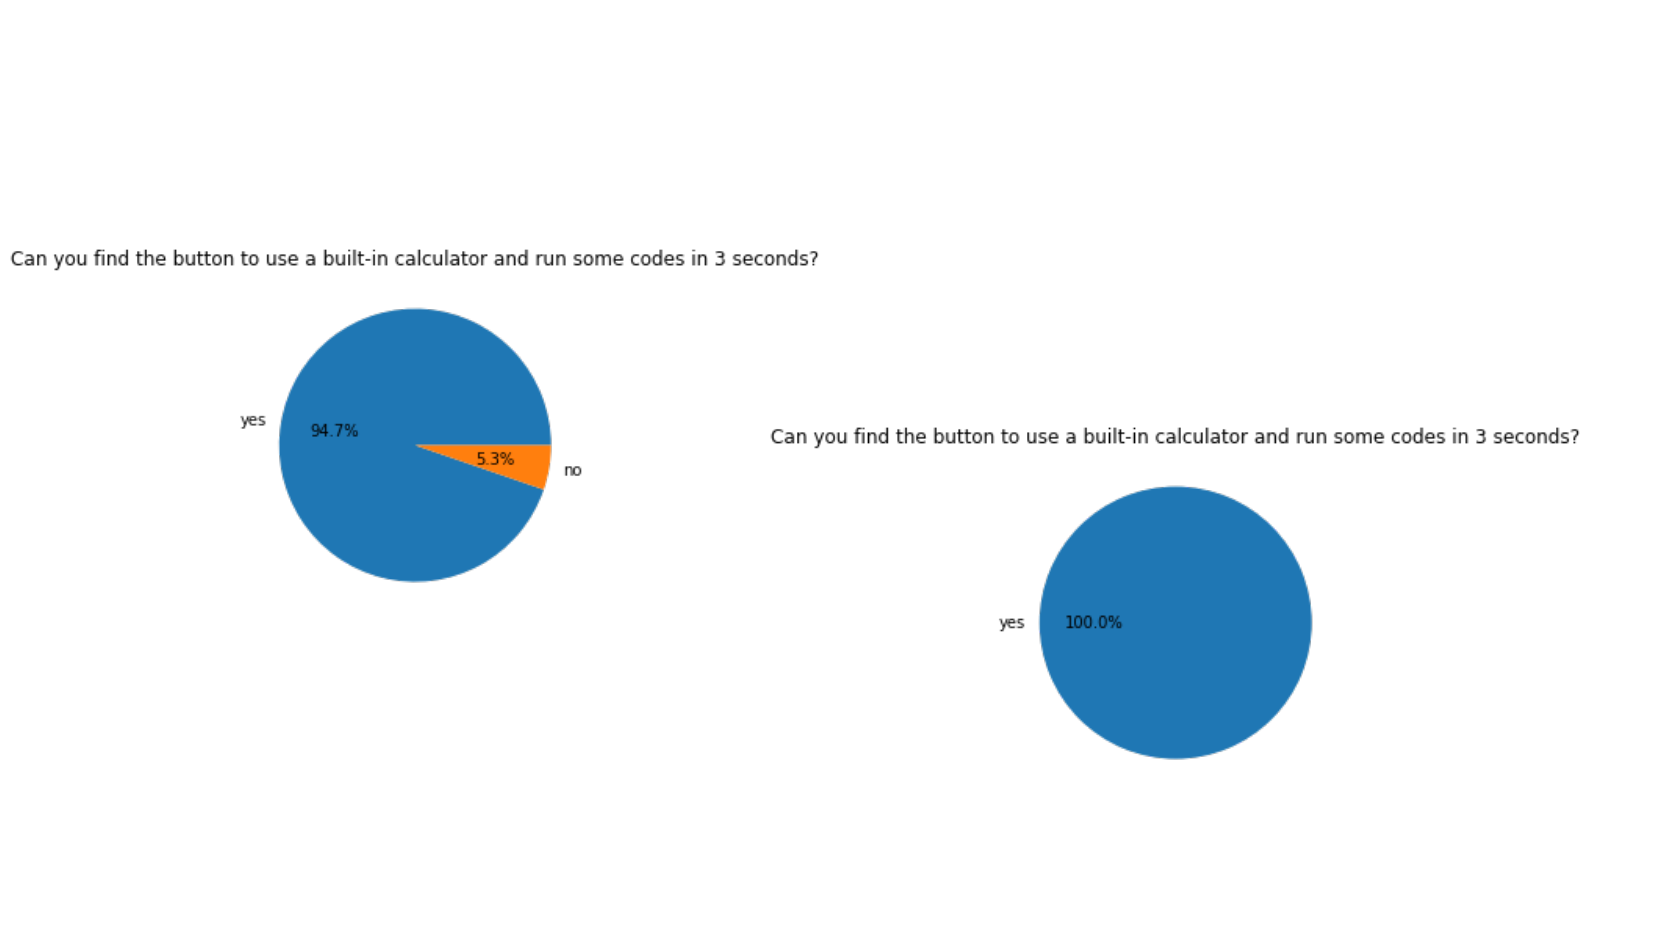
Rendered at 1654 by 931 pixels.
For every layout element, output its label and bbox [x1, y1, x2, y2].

picture [0, 239, 1591, 811]
